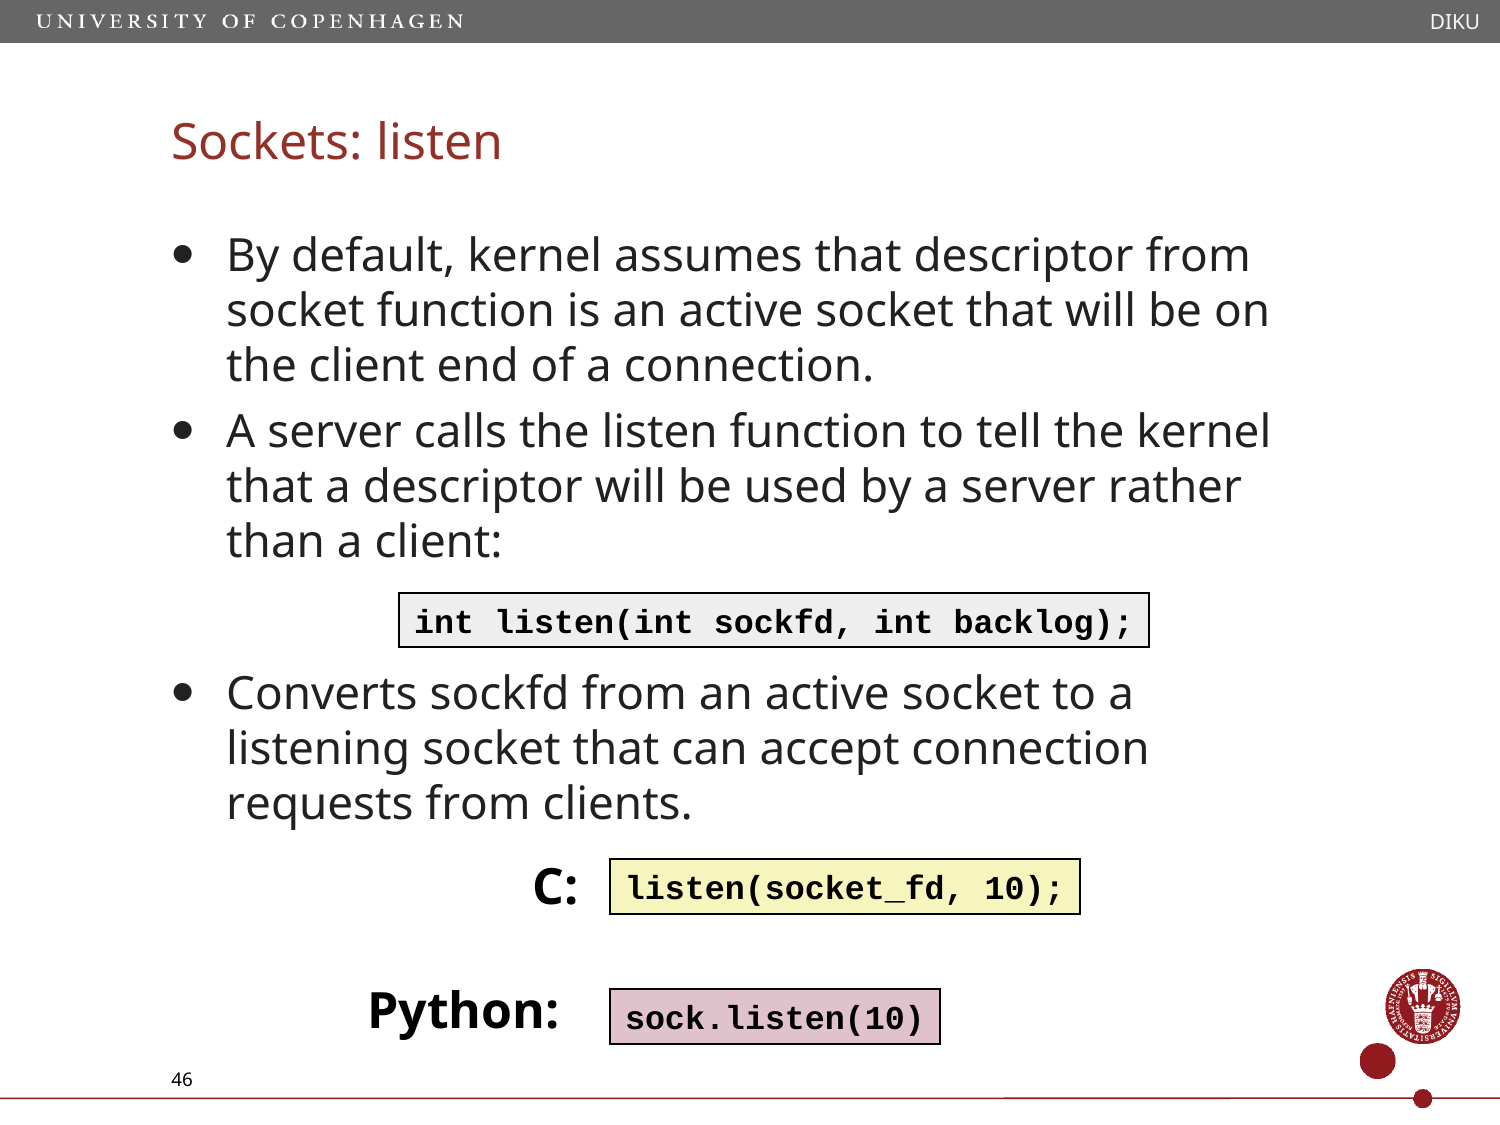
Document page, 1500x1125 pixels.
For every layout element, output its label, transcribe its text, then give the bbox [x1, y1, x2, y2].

text_box C: [517, 847, 608, 923]
text_box sock.listen(10) [610, 988, 940, 1044]
text_box By default, kernel assumes that descriptor from socket function is an active socket that will be on the client end of a connection. A server calls the listen function to tell the kernel that a descriptor will be used by a server rather than a client: Converts sockfd from an active socket to a listening socket that can accept connection requests from clients. [171, 225, 1329, 900]
text_box <number> [171, 1067, 522, 1092]
text_box int listen(int sockfd, int backlog); [399, 592, 1150, 648]
text_box Sockets: listen [171, 75, 1329, 171]
picture [0, 910, 1500, 1122]
text_box listen(socket_fd, 10); [610, 858, 1080, 914]
text_box Python: [352, 971, 606, 1047]
text_box DIKU [469, 0, 1495, 43]
